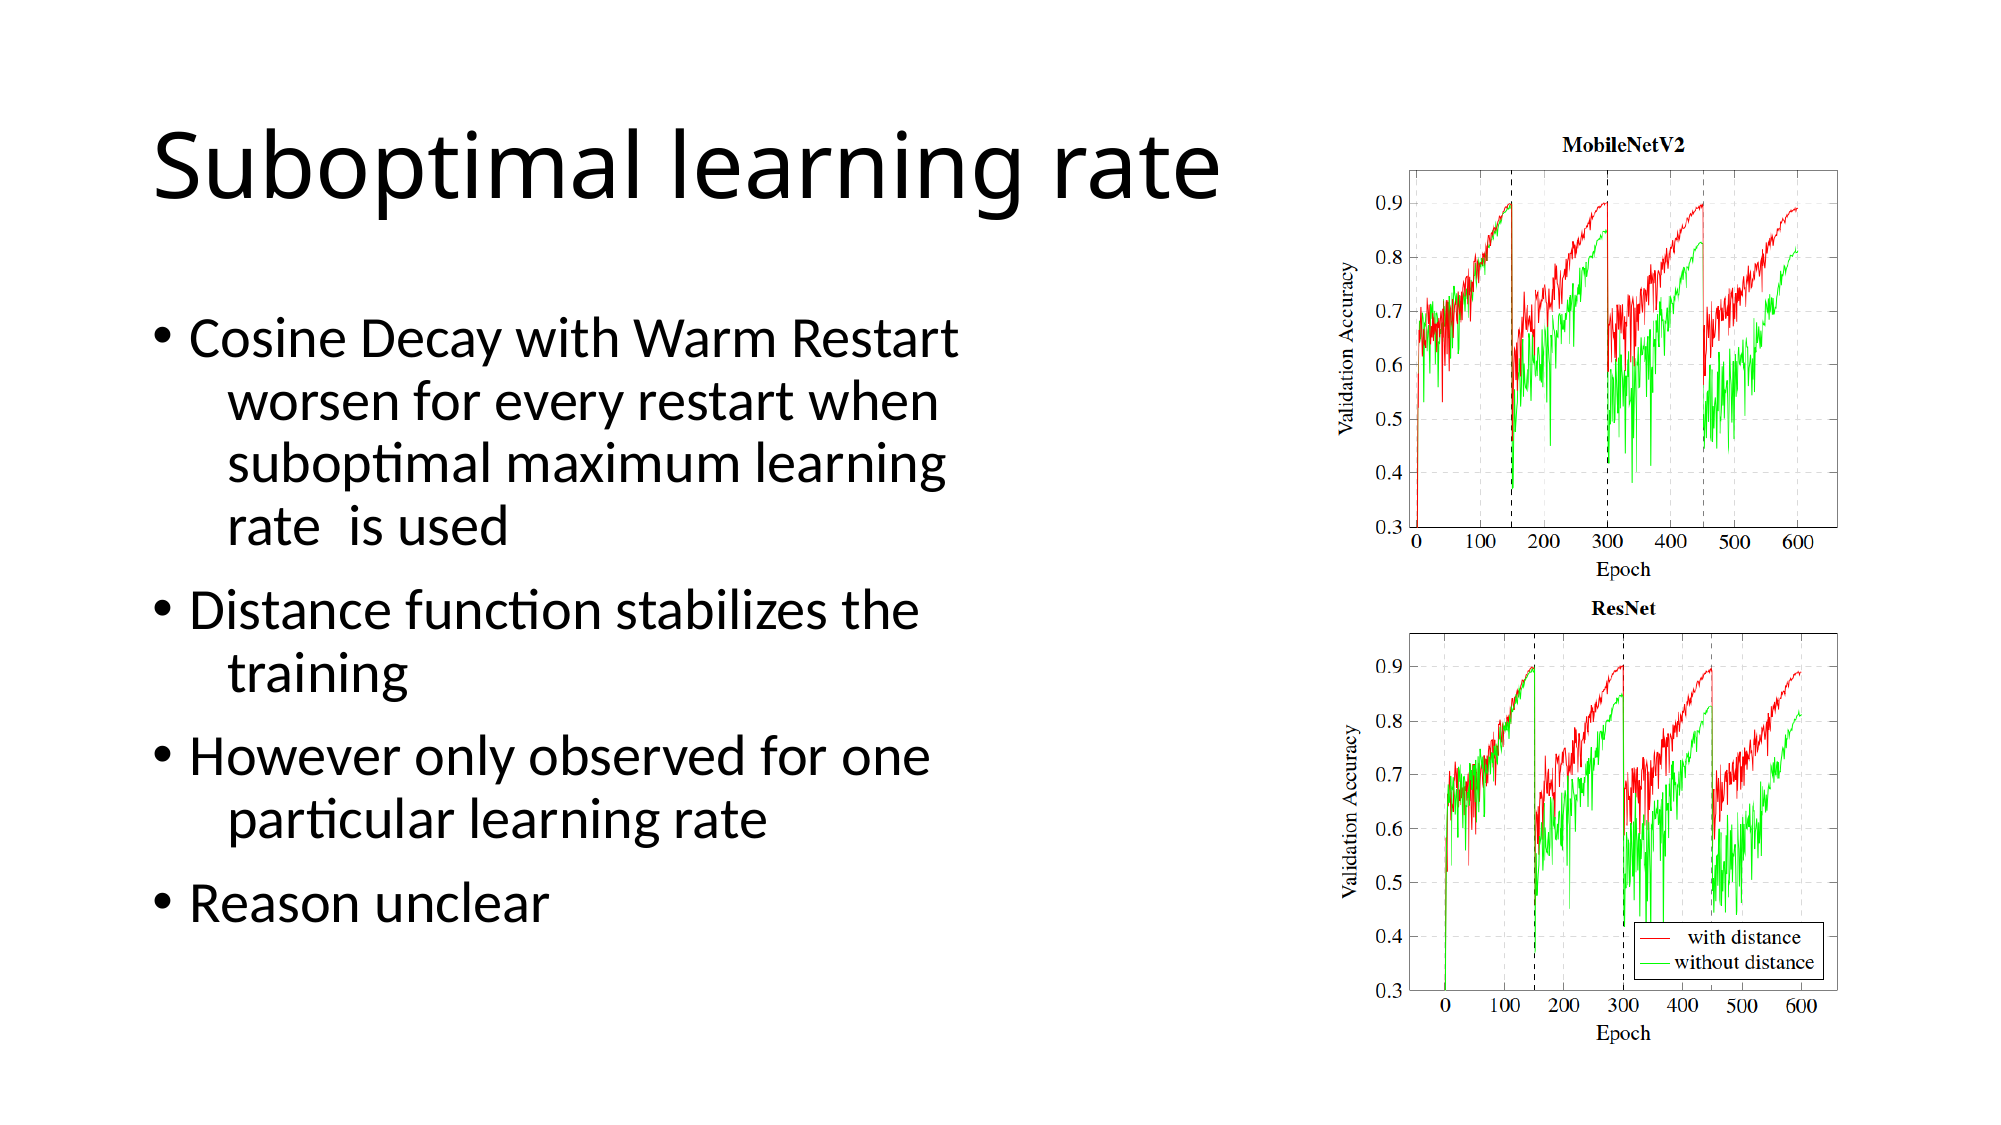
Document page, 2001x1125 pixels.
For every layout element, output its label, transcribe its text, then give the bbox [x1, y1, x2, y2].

title Suboptimal learning rate [137, 59, 1863, 278]
list Cosine Decay with Warm Restart worsen for every restart when suboptimal maximum learning rate is used Distance function stabilizes the training However only observed for one particular learning rate Reason unclear [137, 299, 1022, 1014]
picture [1309, 120, 1863, 1066]
